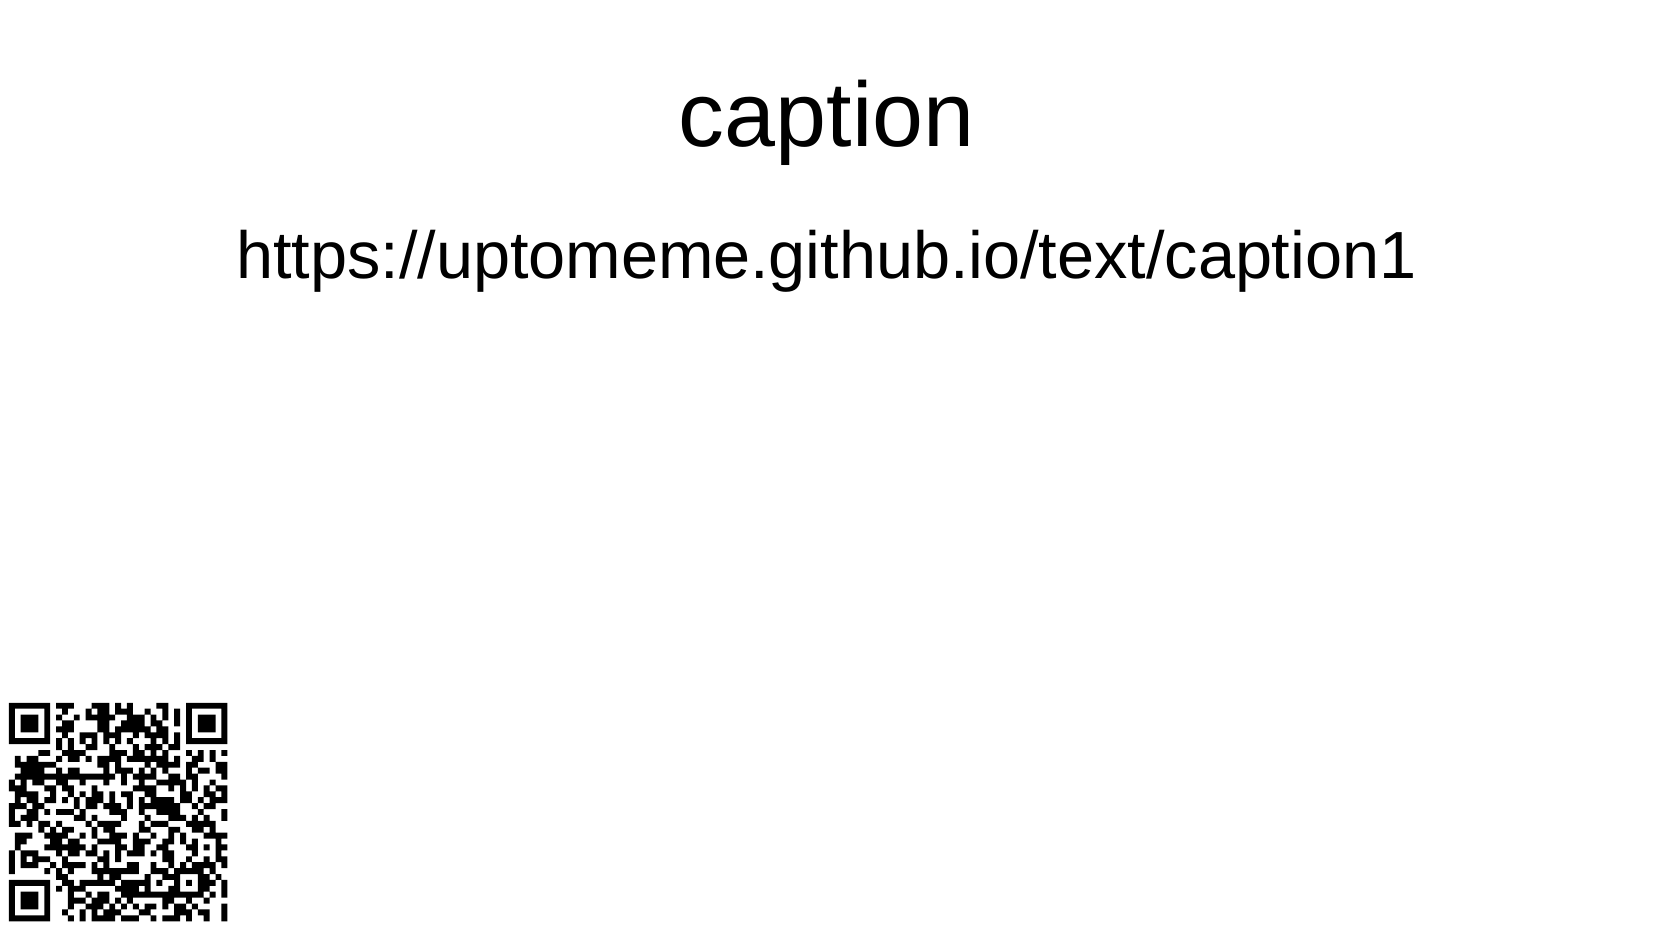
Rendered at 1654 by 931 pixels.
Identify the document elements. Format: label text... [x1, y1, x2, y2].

title caption [82, 37, 1571, 193]
picture [0, 693, 237, 931]
list https://uptomeme.github.io/text/caption1 [82, 217, 1571, 758]
